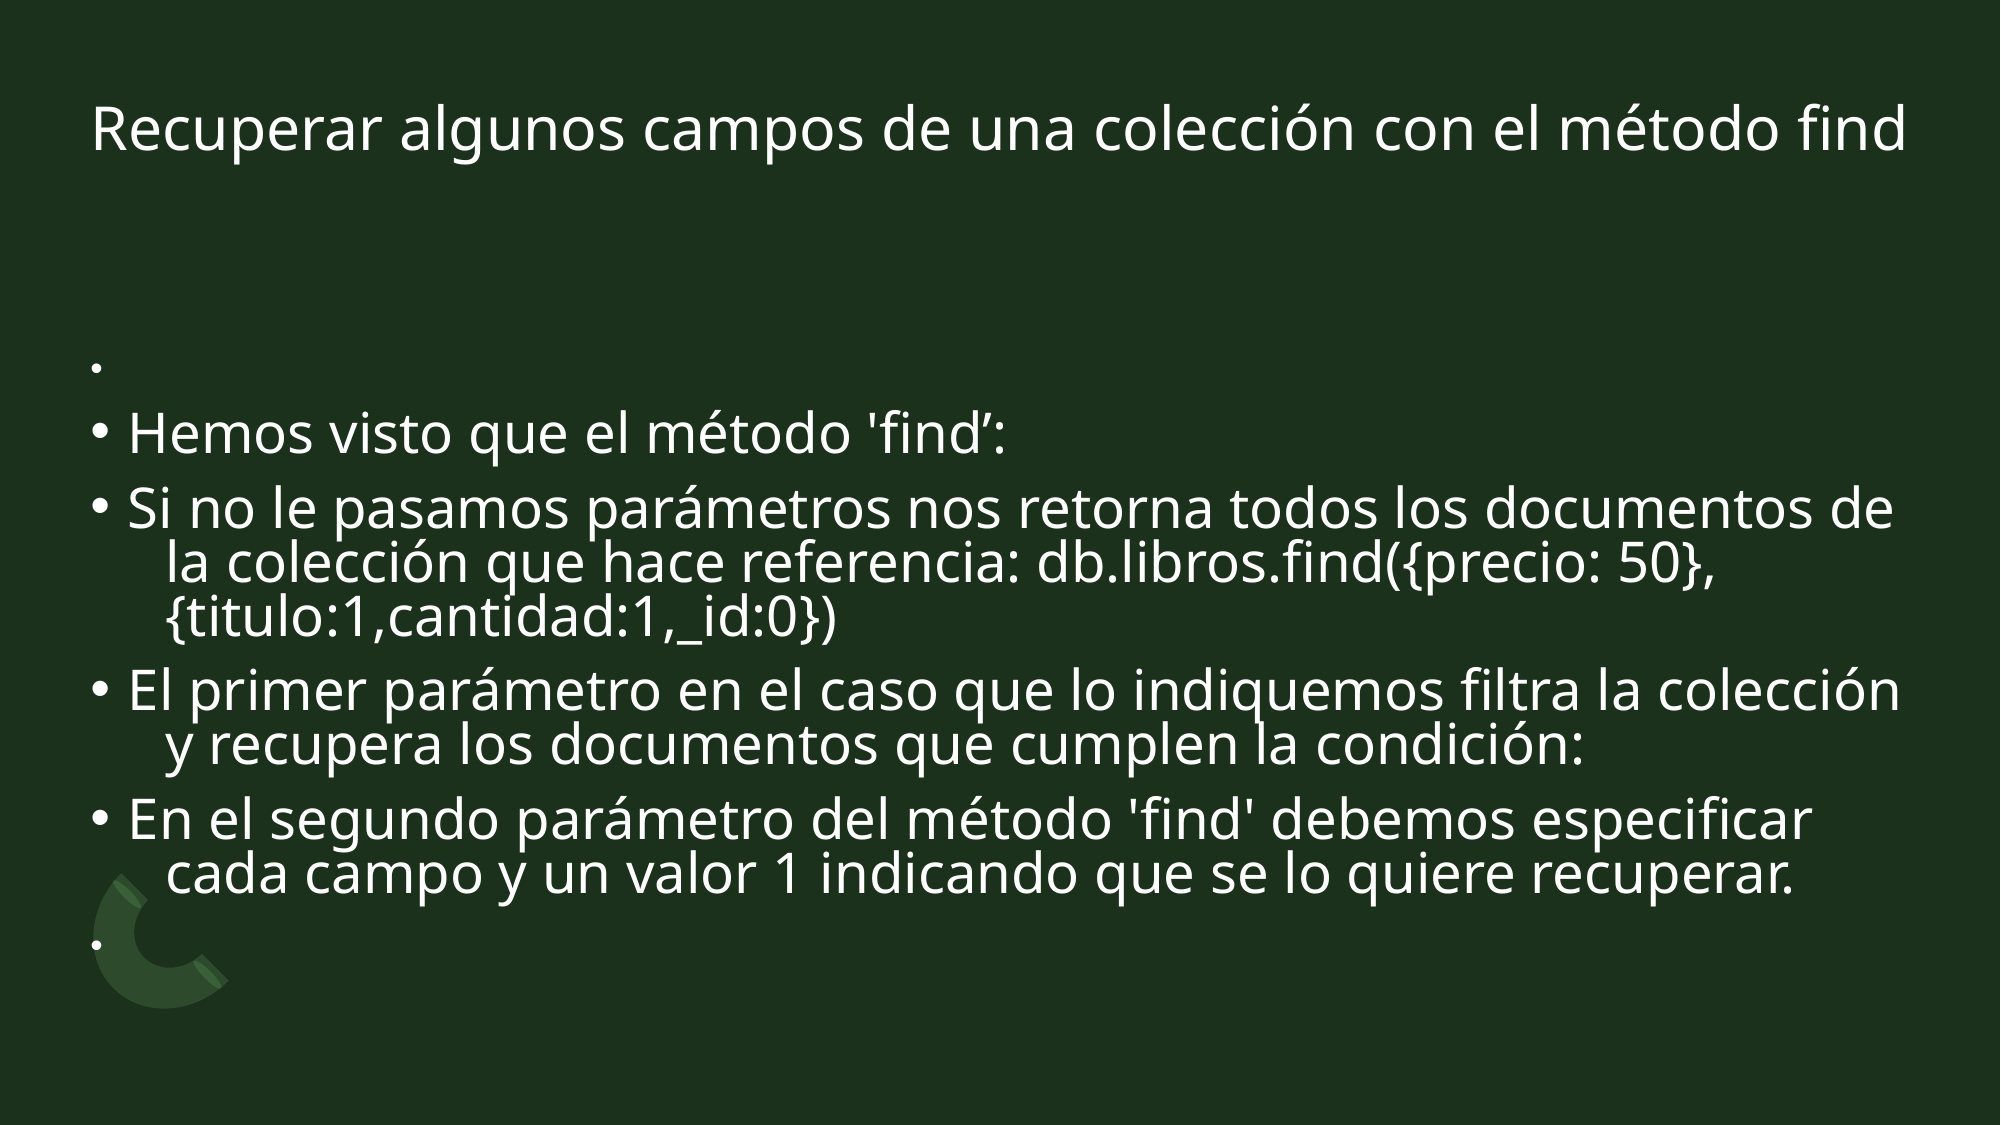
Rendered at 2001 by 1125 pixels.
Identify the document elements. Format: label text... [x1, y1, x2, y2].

list Hemos visto que el método 'find’: Si no le pasamos parámetros nos retorna todos los documentos de la colección que hace referencia: db.libros.find({precio: 50},{titulo:1,cantidad:1,_id:0}) El primer parámetro en el caso que lo indiquemos filtra la colección y recupera los documentos que cumplen la condición: En el segundo parámetro del método 'find' debemos especificar cada campo y un valor 1 indicando que se lo quiere recuperar. [90, 346, 1910, 1000]
title Recuperar algunos campos de una colección con el método find [90, 90, 1910, 309]
